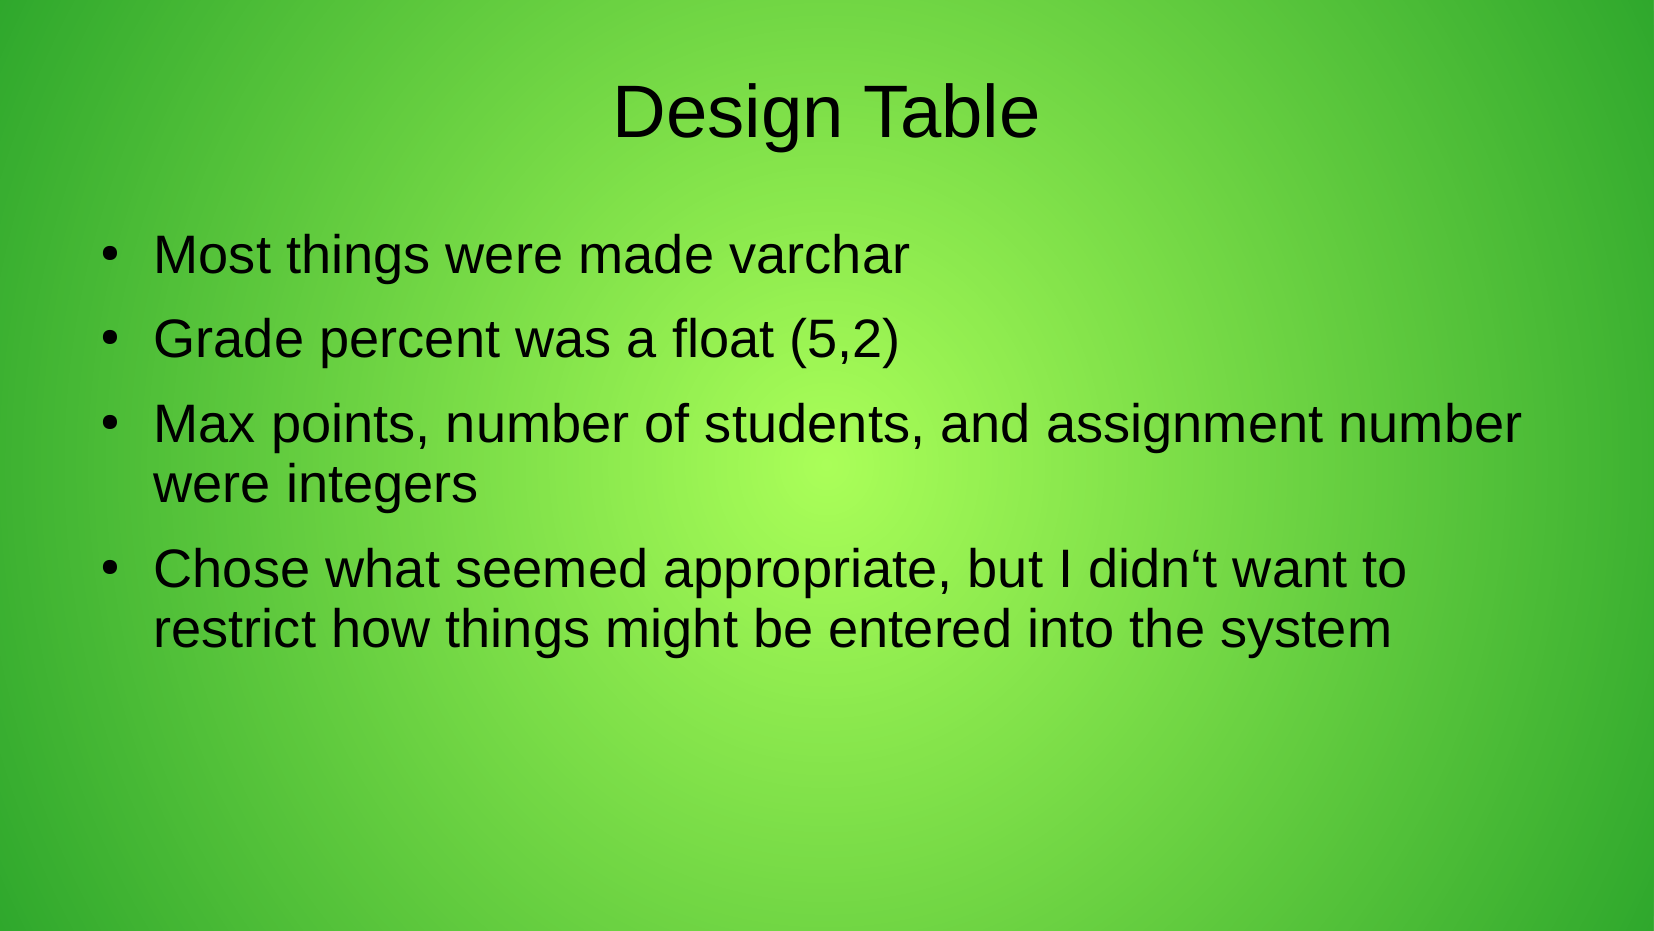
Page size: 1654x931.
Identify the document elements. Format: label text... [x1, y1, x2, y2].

list Most things were made varchar Grade percent was a float (5,2) Max points, number of students, and assignment number were integers Chose what seemed appropriate, but I didn‘t want to restrict how things might be entered into the system [82, 224, 1571, 764]
title Design Table [82, 35, 1571, 189]
